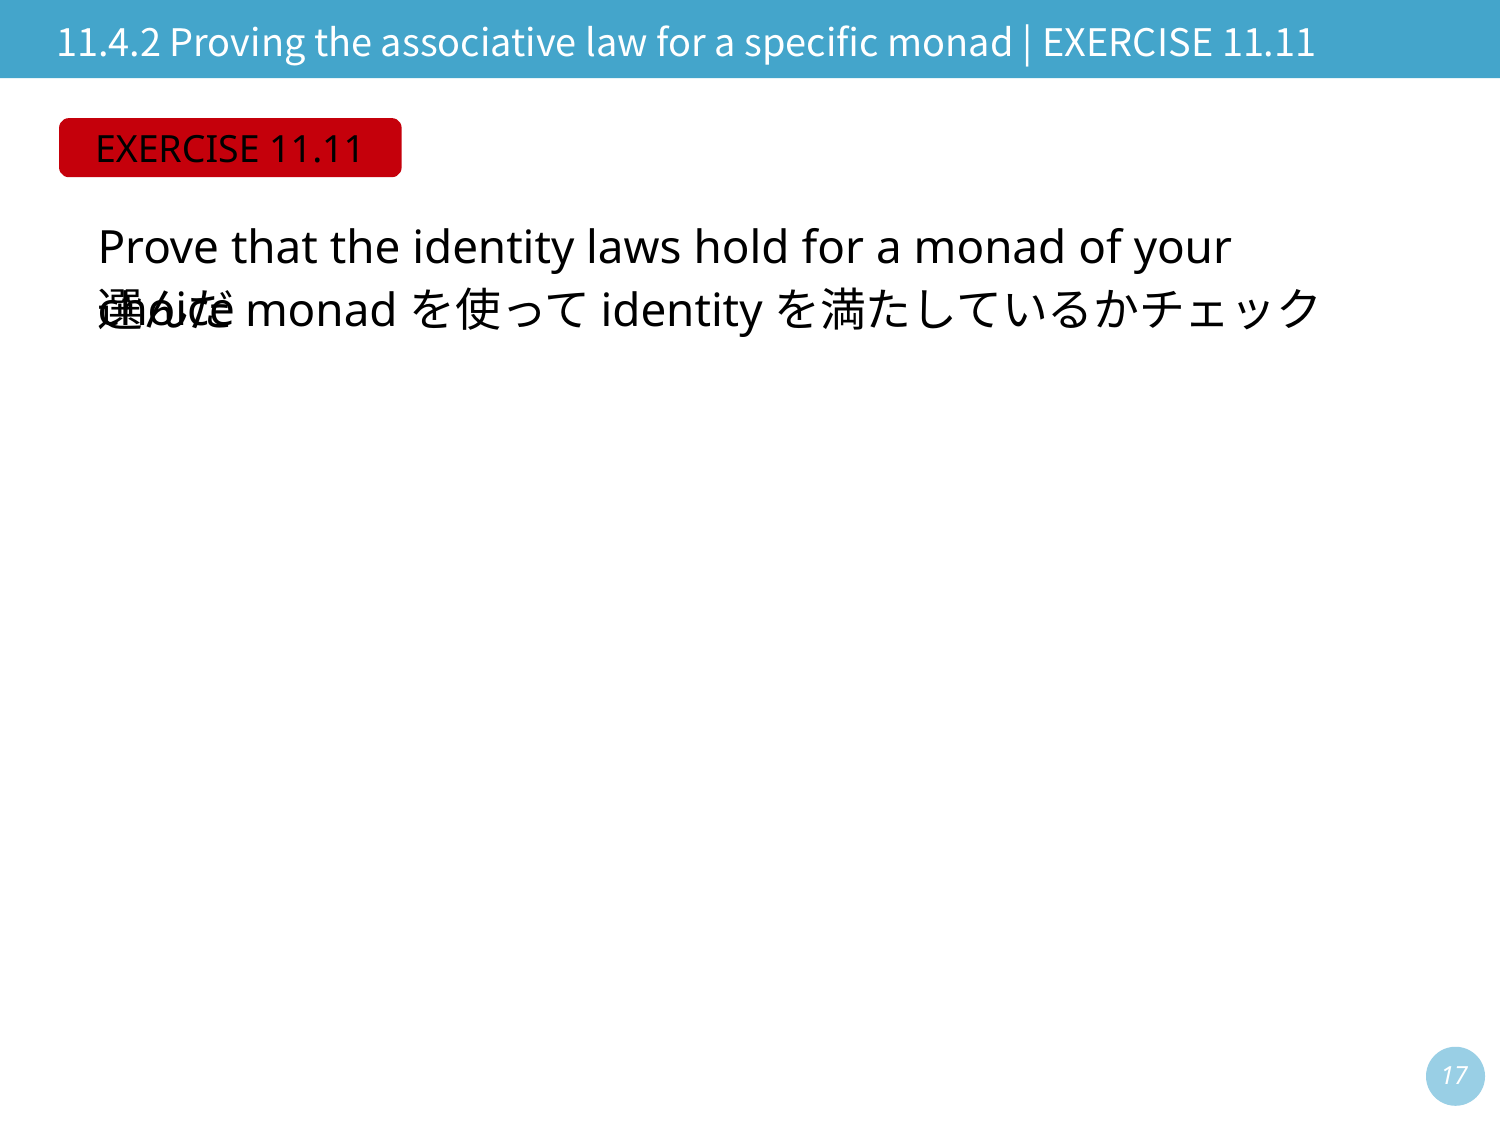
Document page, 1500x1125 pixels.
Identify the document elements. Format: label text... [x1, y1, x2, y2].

text_box EXERCISE 11.11 [59, 118, 402, 178]
slide_number <number> [1424, 1046, 1484, 1107]
title 11.4.2 Proving the associative law for a specific monad | EXERCISE 11.11 [41, 7, 1392, 76]
text_box Prove that the identity laws hold for a monad of your choice [82, 206, 1312, 265]
text_box 選んだ monad を使って identity を満たしているかチェック [82, 265, 1418, 349]
